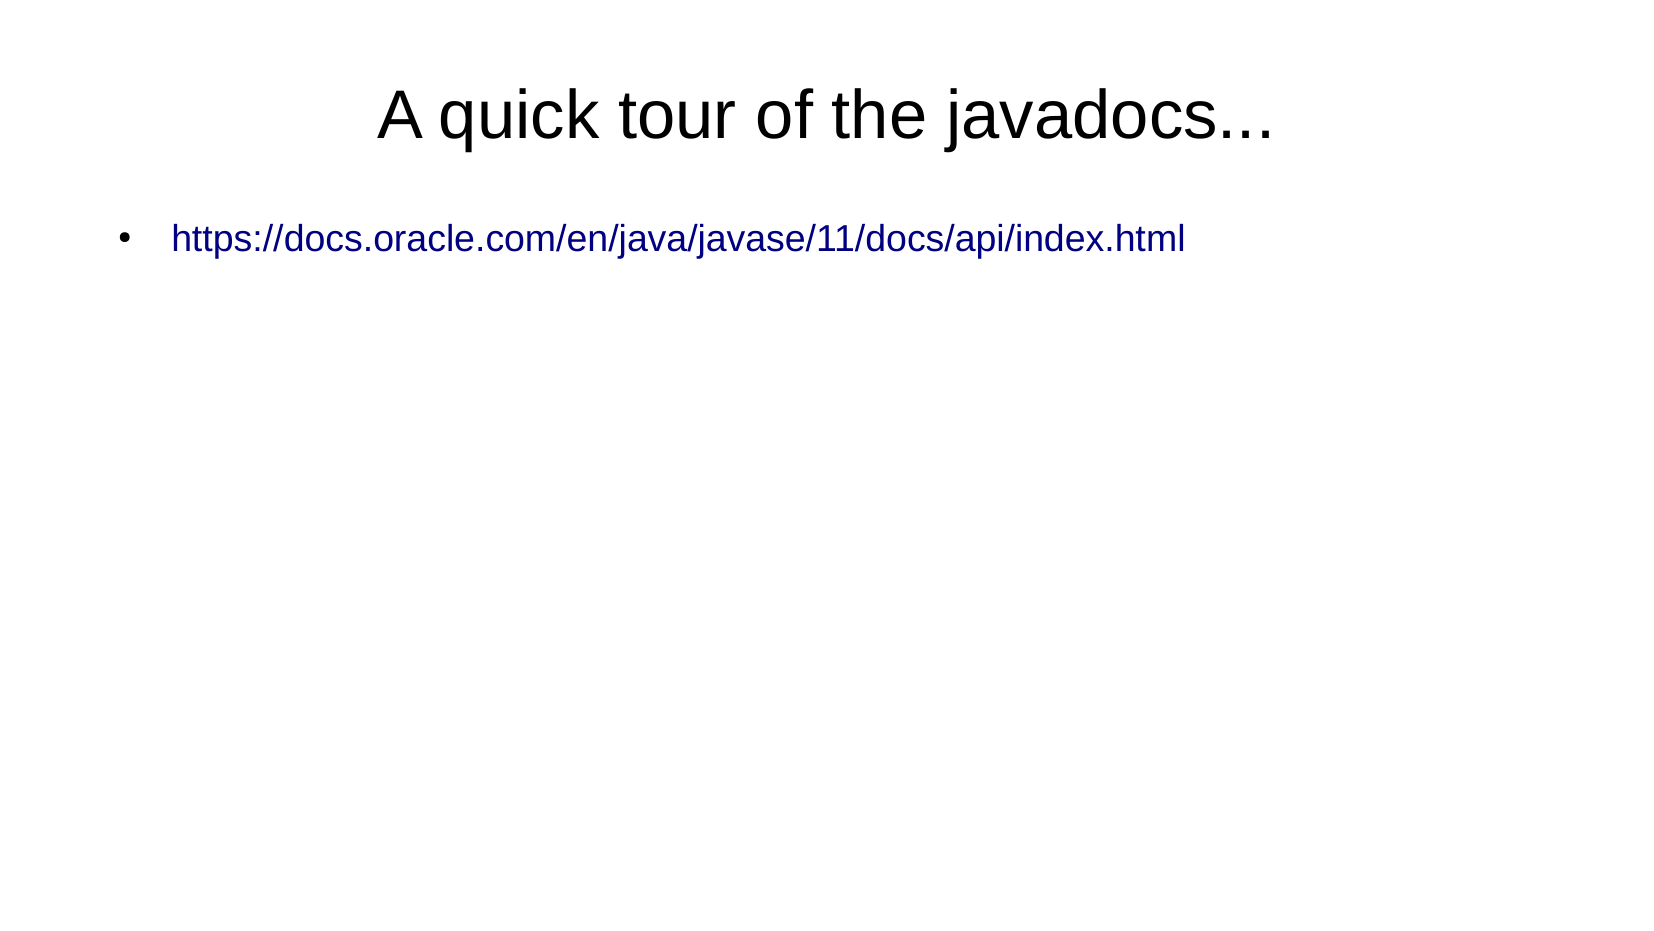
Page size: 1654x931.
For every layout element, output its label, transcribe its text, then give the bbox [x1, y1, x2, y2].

list https://docs.oracle.com/en/java/javase/11/docs/api/index.html [100, 217, 1589, 758]
title A quick tour of the javadocs... [82, 37, 1571, 193]
